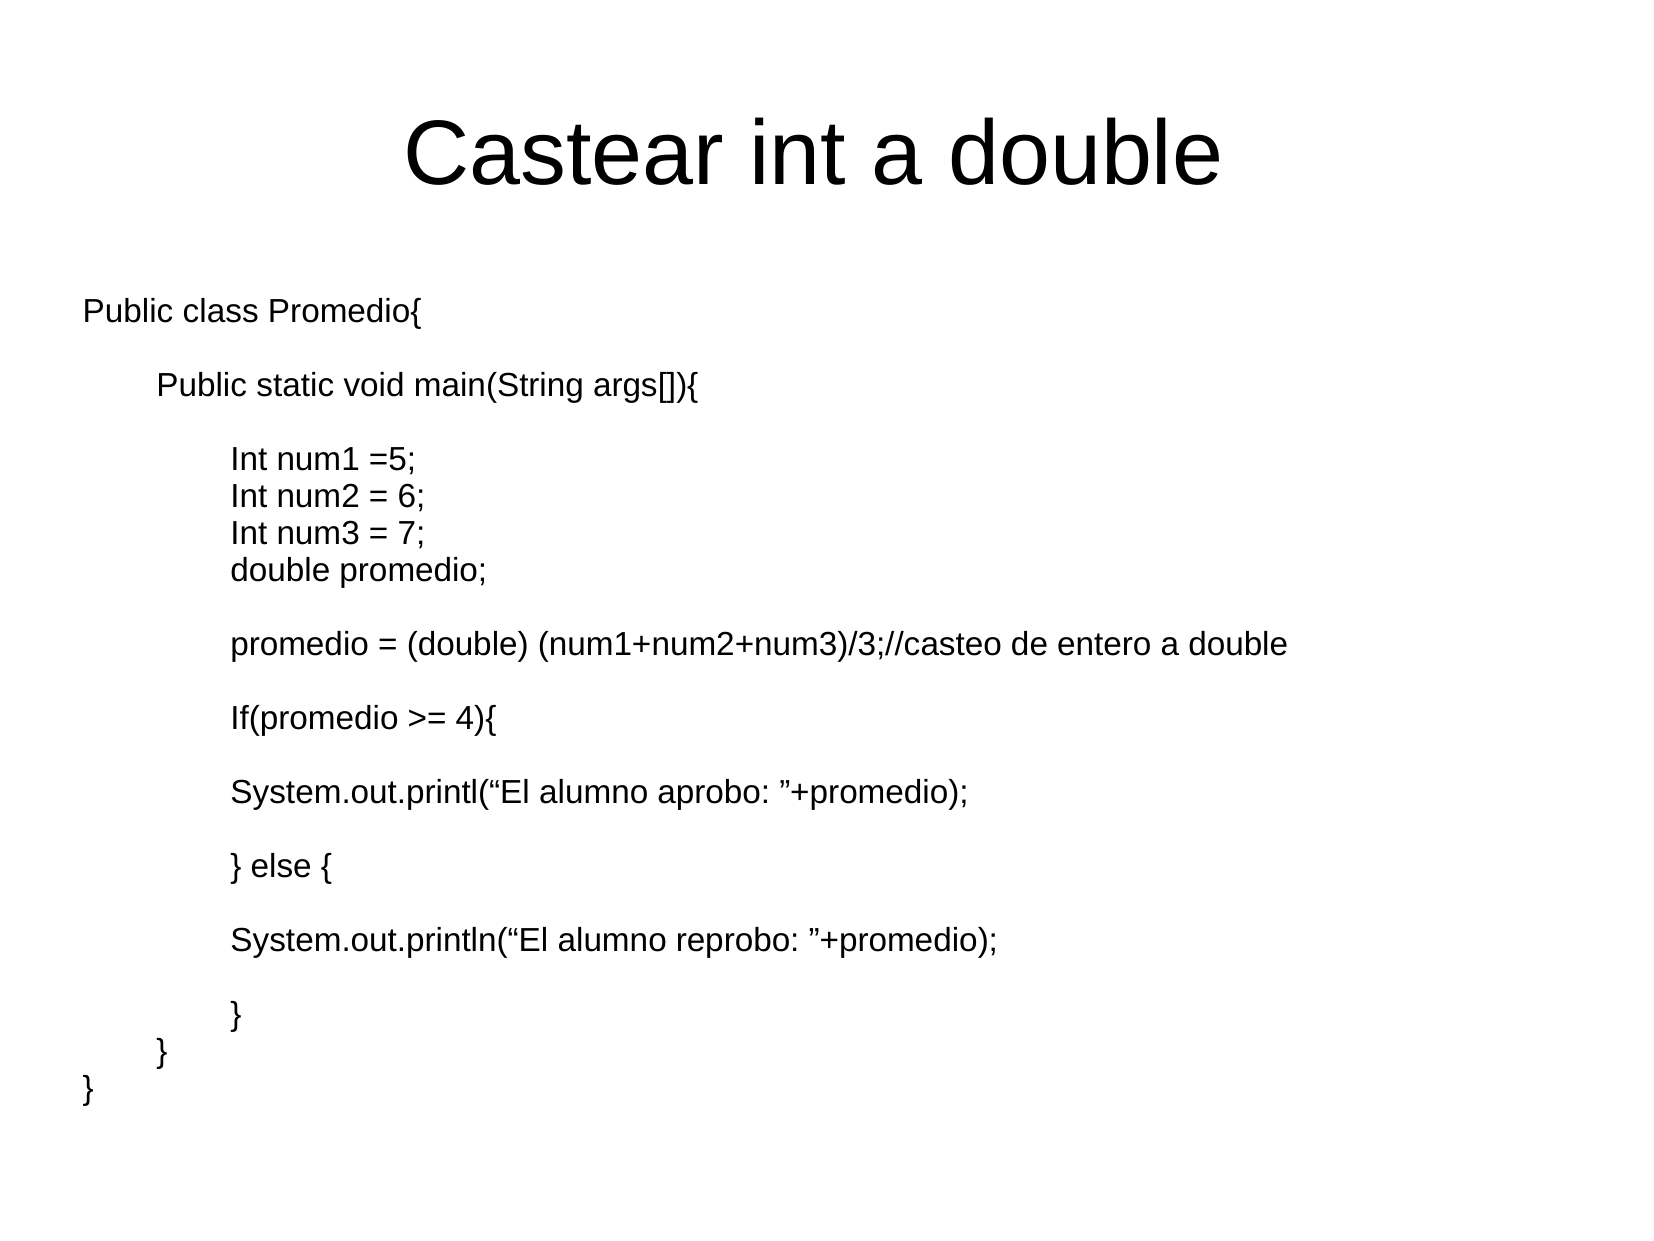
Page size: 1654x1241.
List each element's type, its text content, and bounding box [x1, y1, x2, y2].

subtitle Public class Promedio{ Public static void main(String args[]){ Int num1 =5; Int num2 = 6; Int num3 = 7; double promedio; promedio = (double) (num1+num2+num3)/3;//casteo de entero a double If(promedio >= 4){ System.out.printl(“El alumno aprobo: ”+promedio); } else { System.out.println(“El alumno reprobo: ”+promedio); } } } [82, 289, 1571, 1110]
title Castear int a double [82, 49, 1571, 257]
